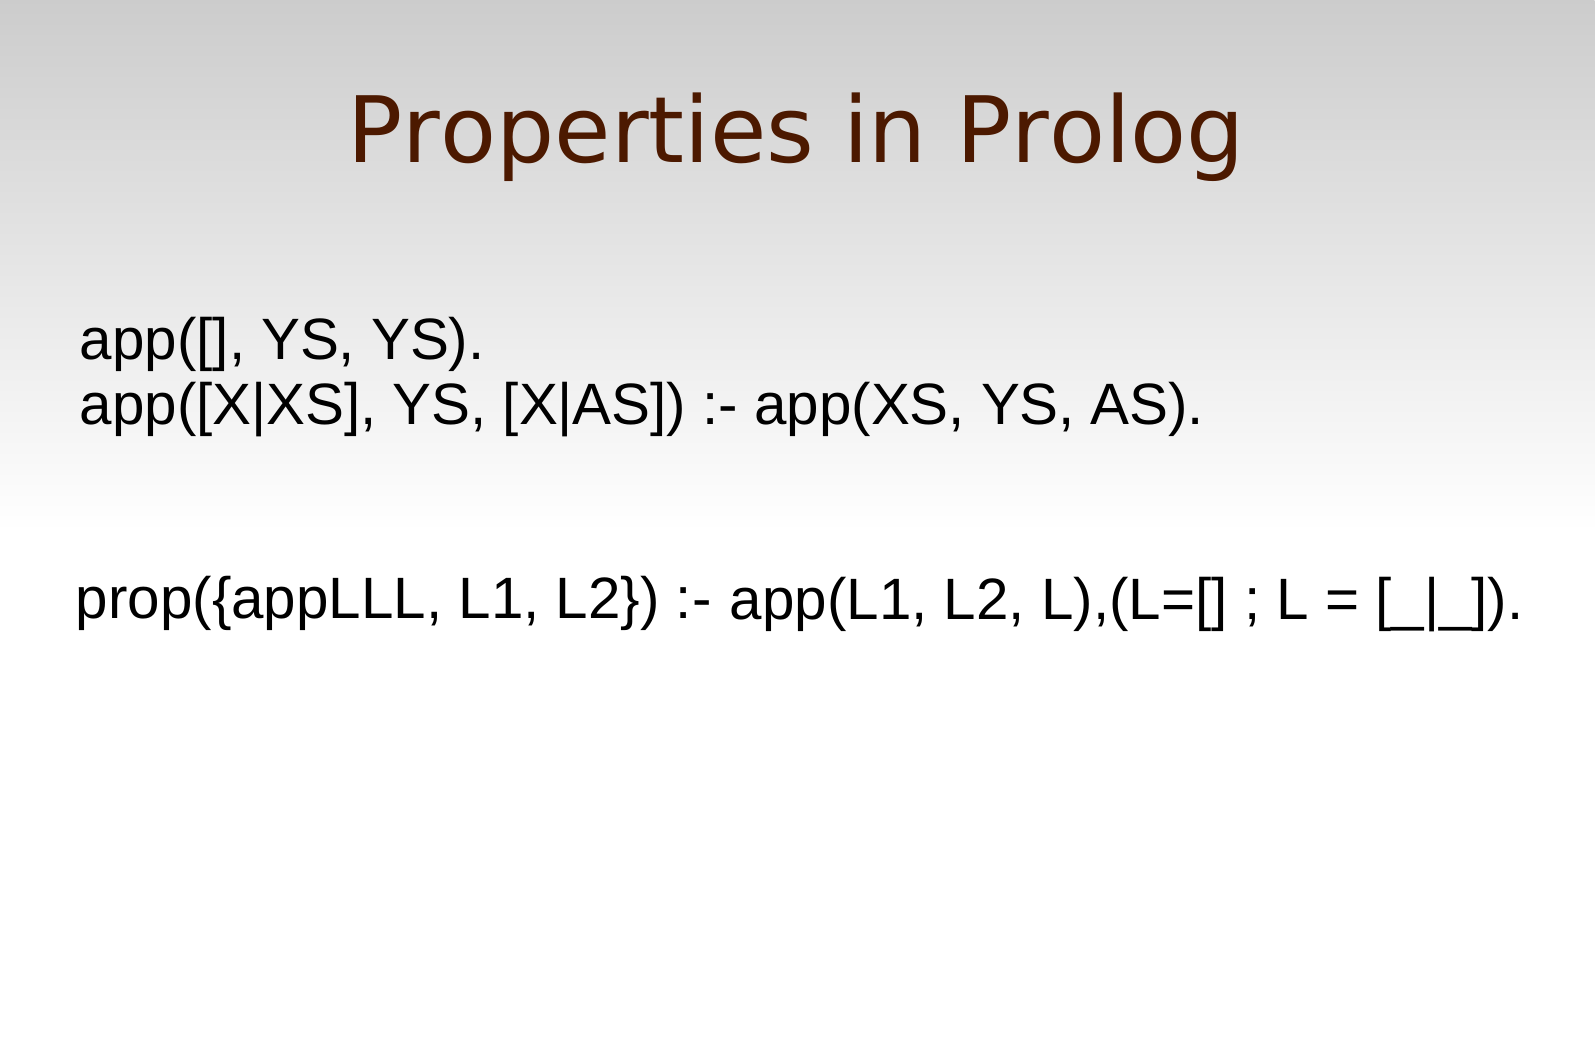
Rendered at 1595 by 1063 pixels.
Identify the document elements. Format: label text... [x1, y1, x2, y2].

subtitle app([], YS, YS). app([X|XS], YS, [X|AS]) :- app(XS, YS, AS). app(L1, L2, L),(L=[] ; L = [_|_]). [79, 248, 1538, 951]
text_box prop({appLLL, L1, L2}) :- [61, 558, 728, 639]
title Properties in Prolog [79, 42, 1515, 220]
